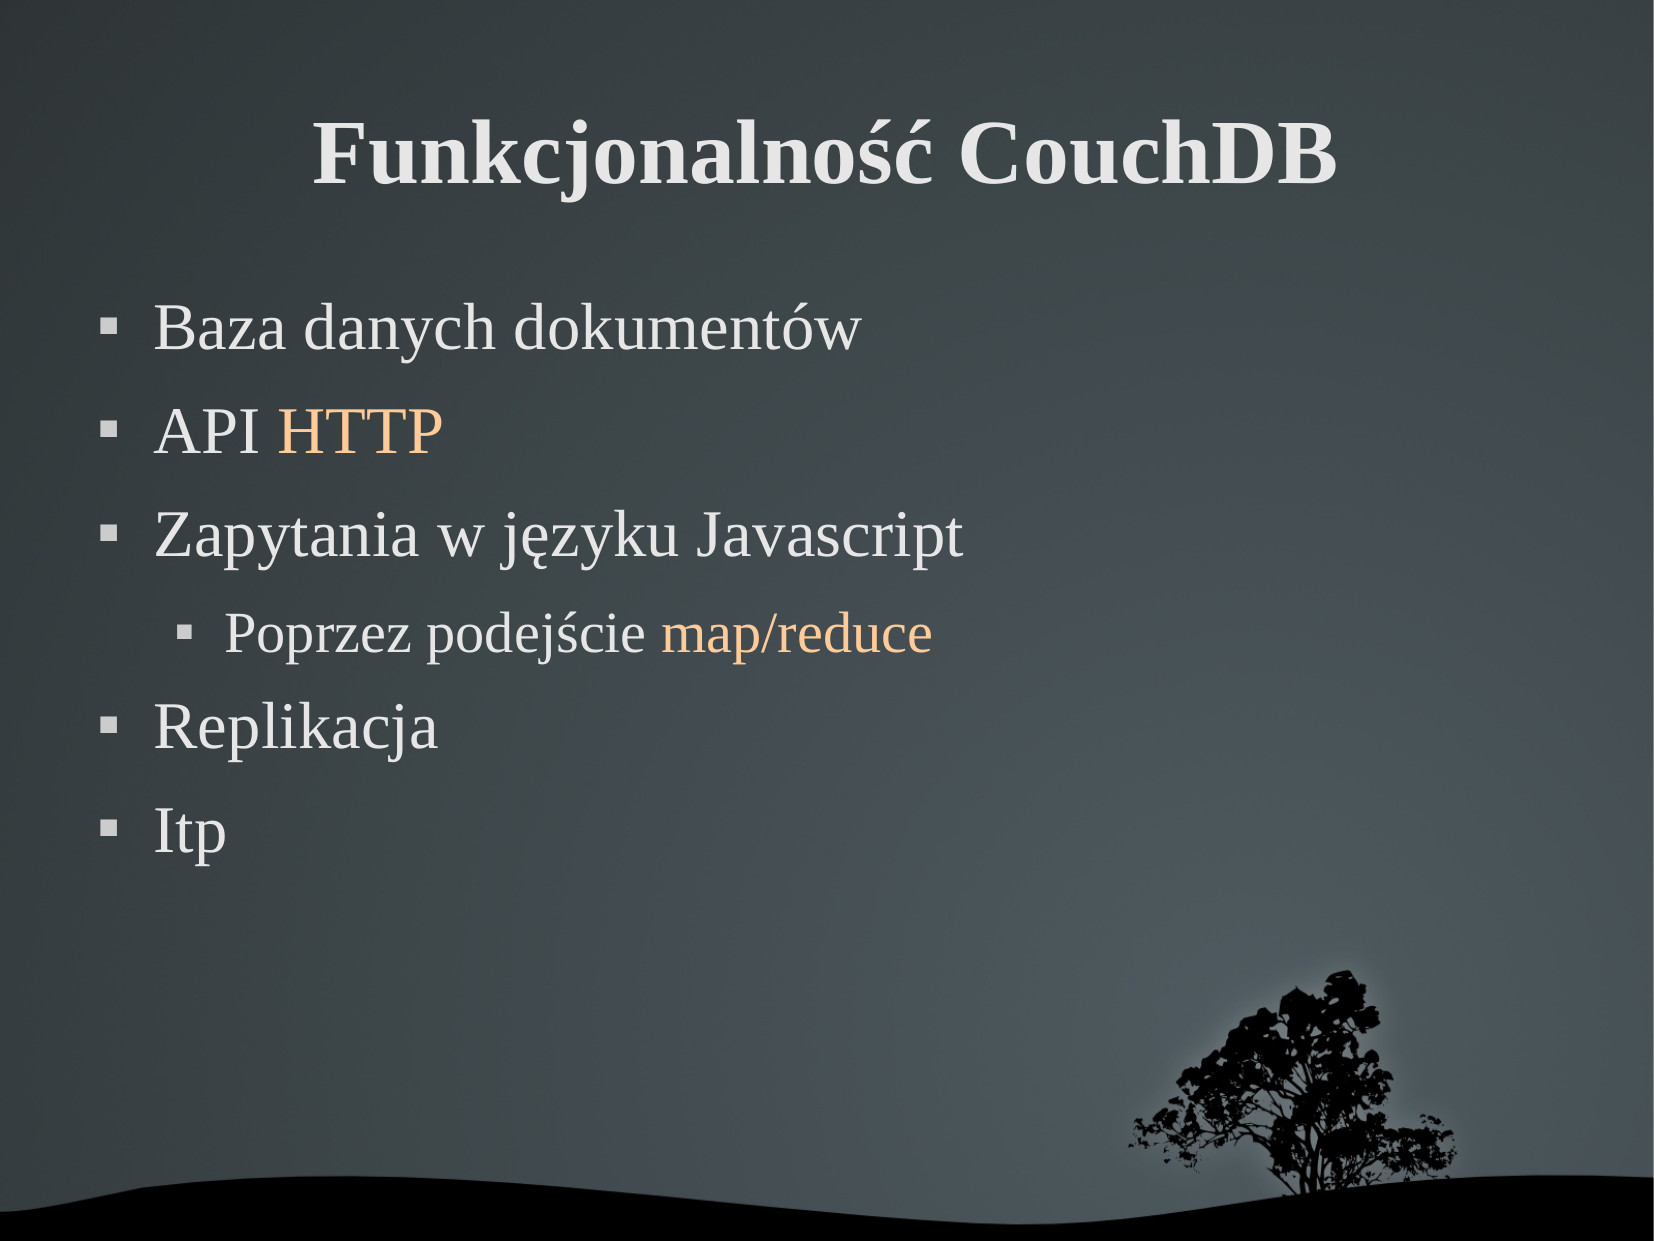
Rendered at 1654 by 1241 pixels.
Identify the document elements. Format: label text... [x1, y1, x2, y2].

list Baza danych dokumentów API HTTP Zapytania w języku Javascript Poprzez podejście map/reduce Replikacja Itp [82, 290, 1571, 1094]
title Funkcjonalność CouchDB [82, 56, 1571, 250]
picture [0, 0, 1654, 1241]
